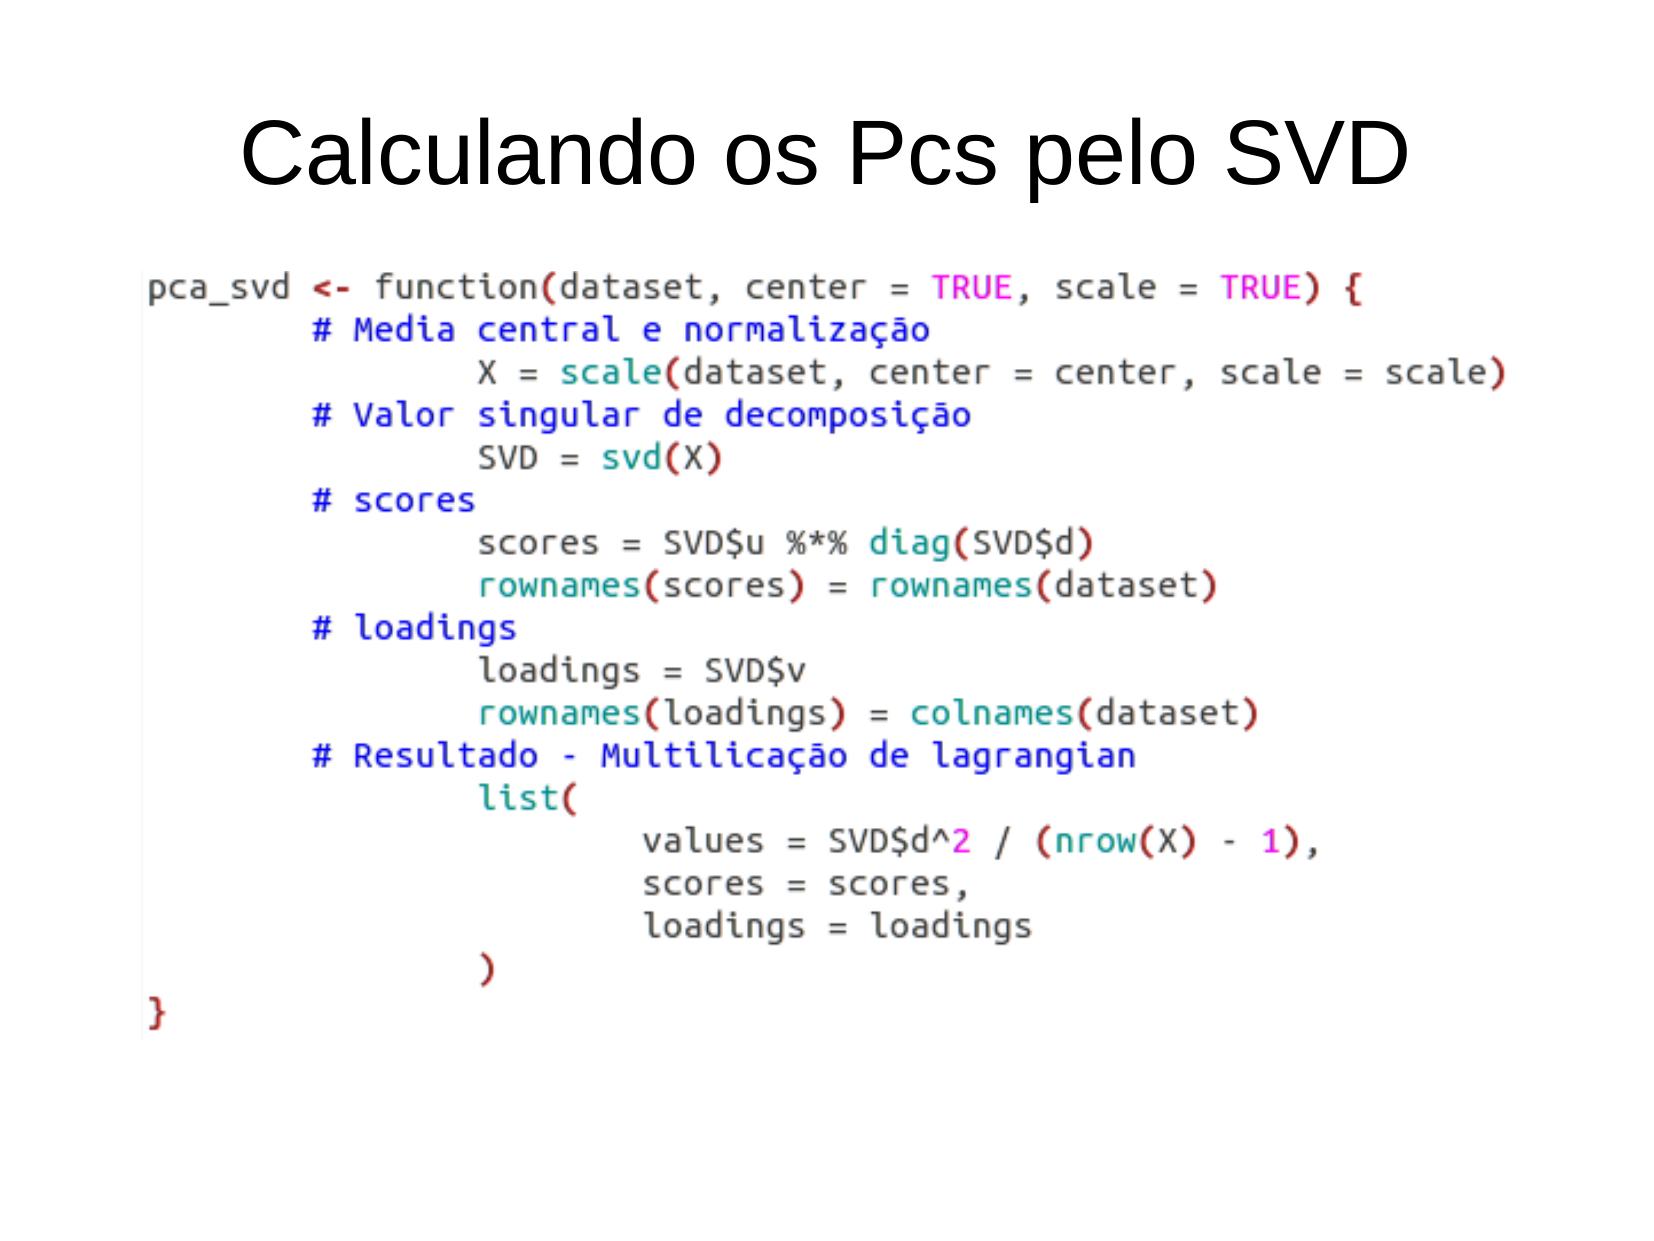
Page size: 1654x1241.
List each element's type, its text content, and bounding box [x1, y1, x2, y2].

title Calculando os Pcs pelo SVD [82, 49, 1571, 257]
picture [141, 271, 1548, 1040]
